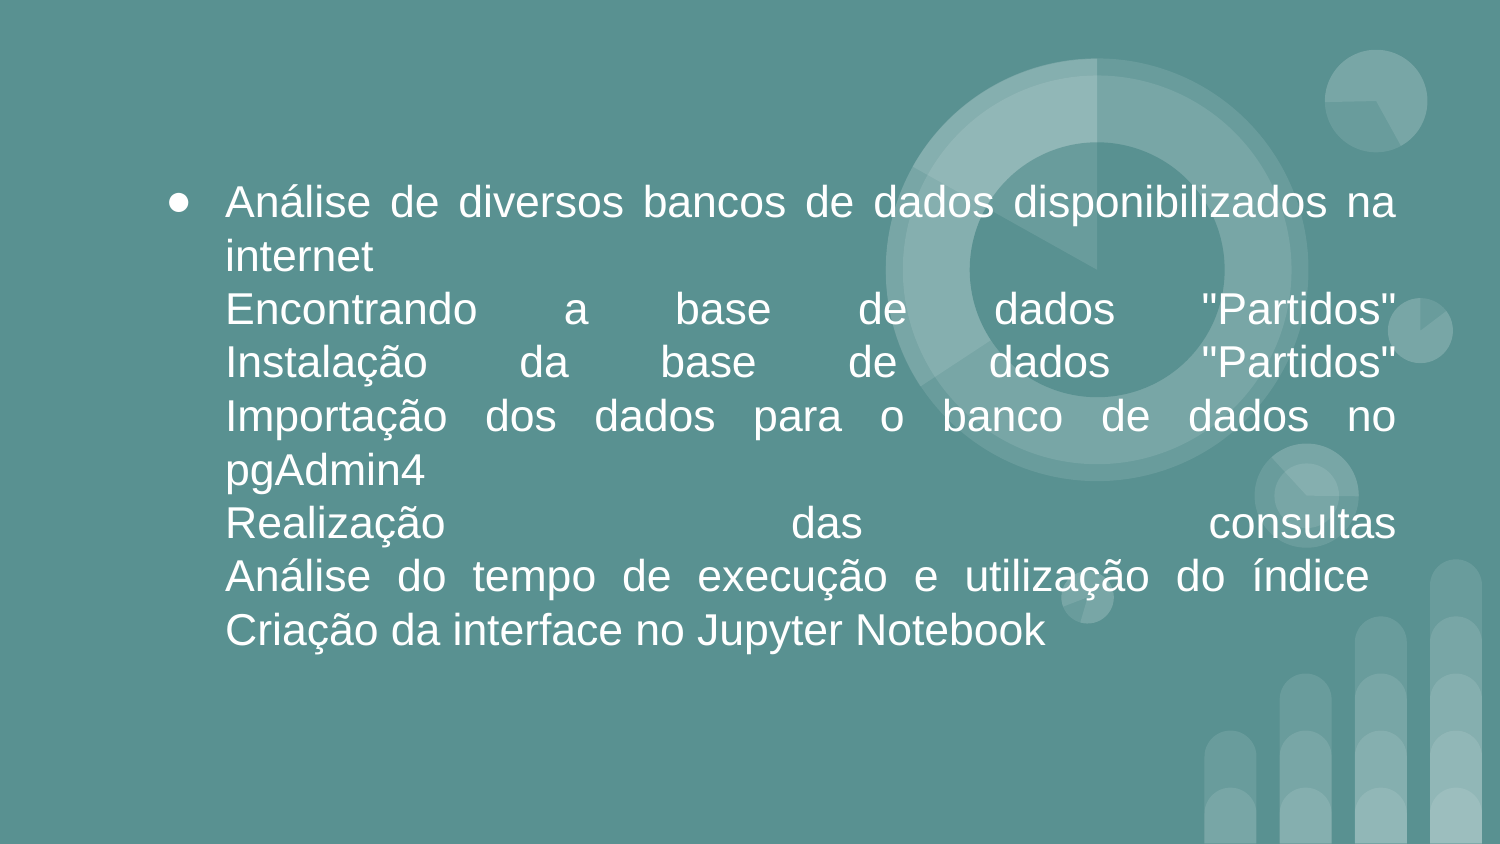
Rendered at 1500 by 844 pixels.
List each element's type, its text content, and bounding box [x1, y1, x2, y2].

title Análise de diversos bancos de dados disponibilizados na internet Encontrando a base de dados "Partidos" Instalação da base de dados "Partidos" Importação dos dados para o banco de dados no pgAdmin4 Realização das consultas Análise do tempo de execução e utilização do índice Criação da interface no Jupyter Notebook [135, 82, 1412, 745]
